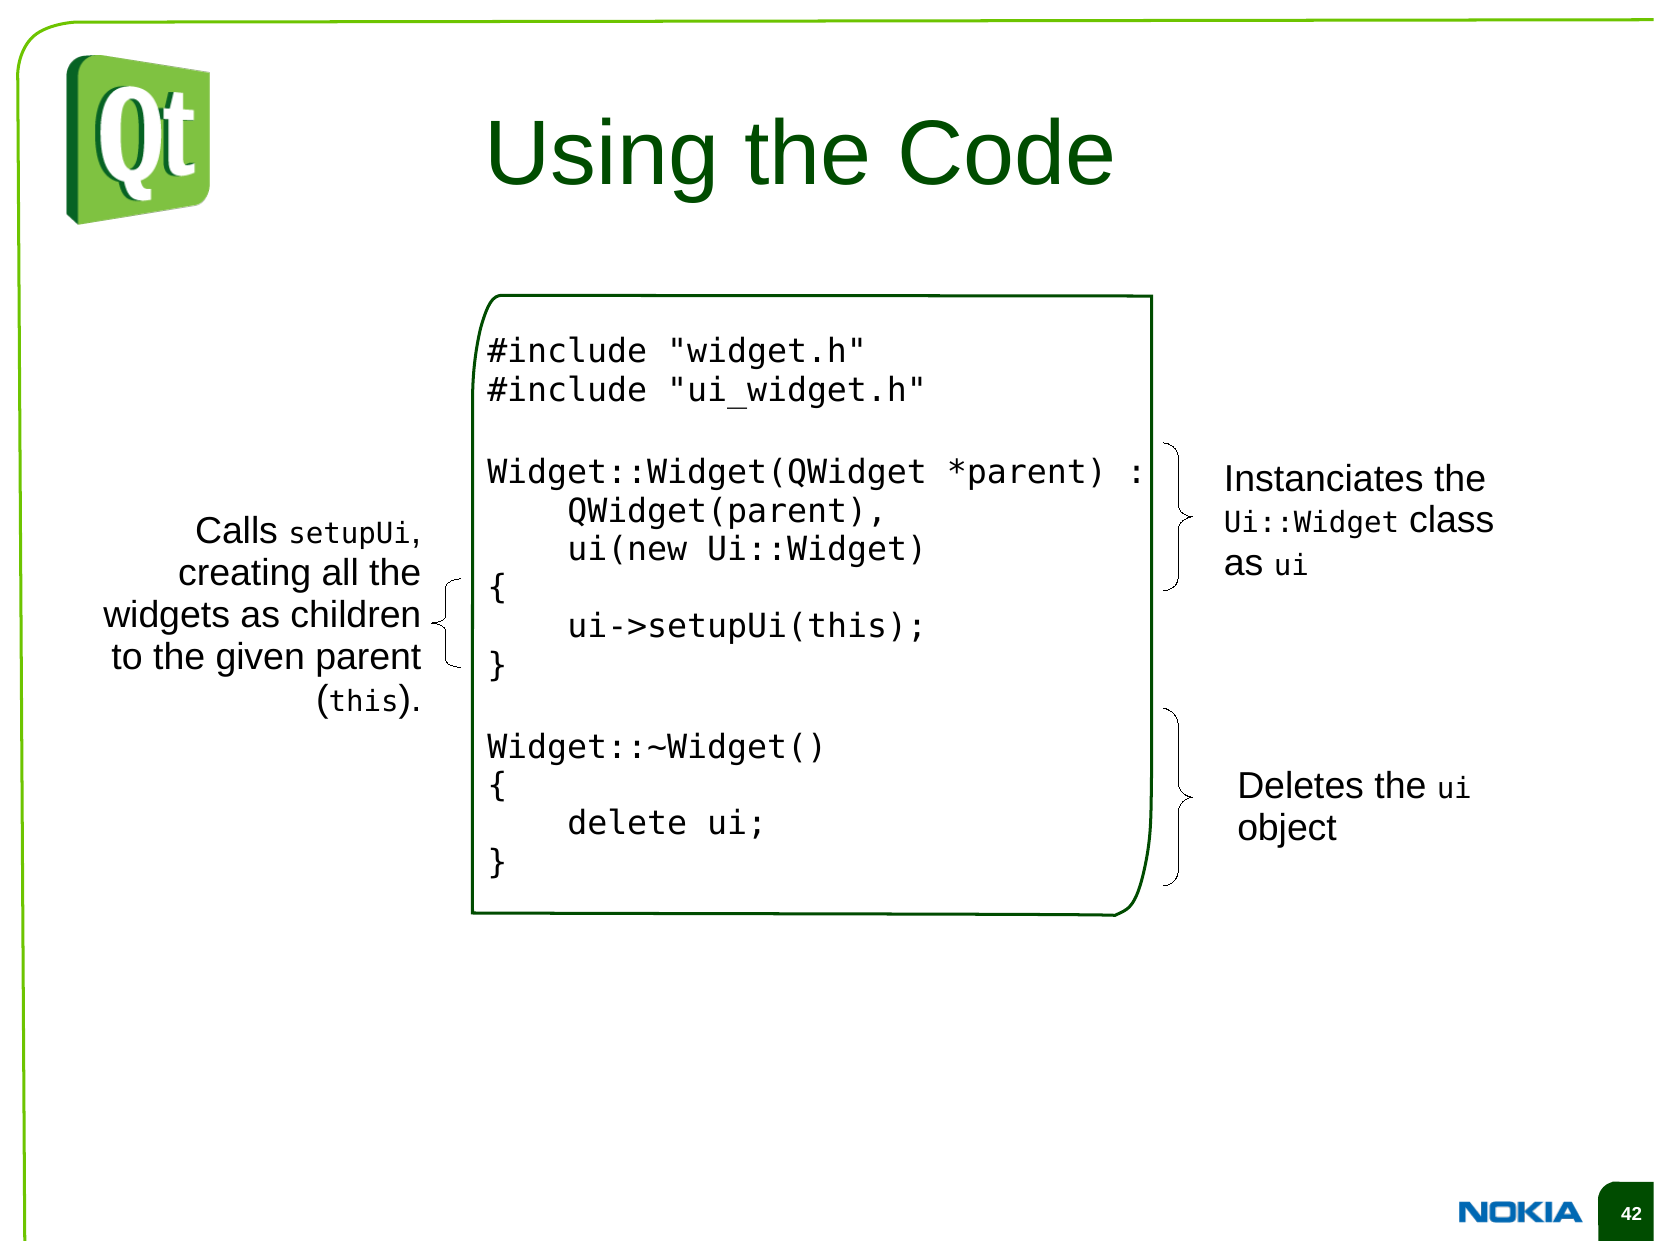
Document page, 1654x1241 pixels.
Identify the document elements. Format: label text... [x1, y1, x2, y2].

title Using the Code [263, 49, 1339, 257]
text_box Deletes the ui object [1222, 757, 1487, 886]
picture [1459, 1201, 1583, 1223]
text_box Instanciates the Ui::Widget class as ui [1209, 449, 1520, 591]
picture [66, 55, 210, 225]
text_box Calls setupUi, creating all the widgets as children to the given parent (this). [88, 501, 471, 727]
text_box #include "widget.h" #include "ui_widget.h" Widget::Widget(QWidget *parent) : QWidget(parent), ui(new Ui::Widget) { ui->setupUi(this); } Widget::~Widget() { delete ui; } [474, 324, 1150, 889]
text_box #include "widget.h" #include "ui_widget.h" Widget::Widget(QWidget *parent) : QWidget(parent), ui(new Ui::Widget) { ui->setupUi(this); } Widget::~Widget() { delete ui; } [1141, 324, 1163, 889]
